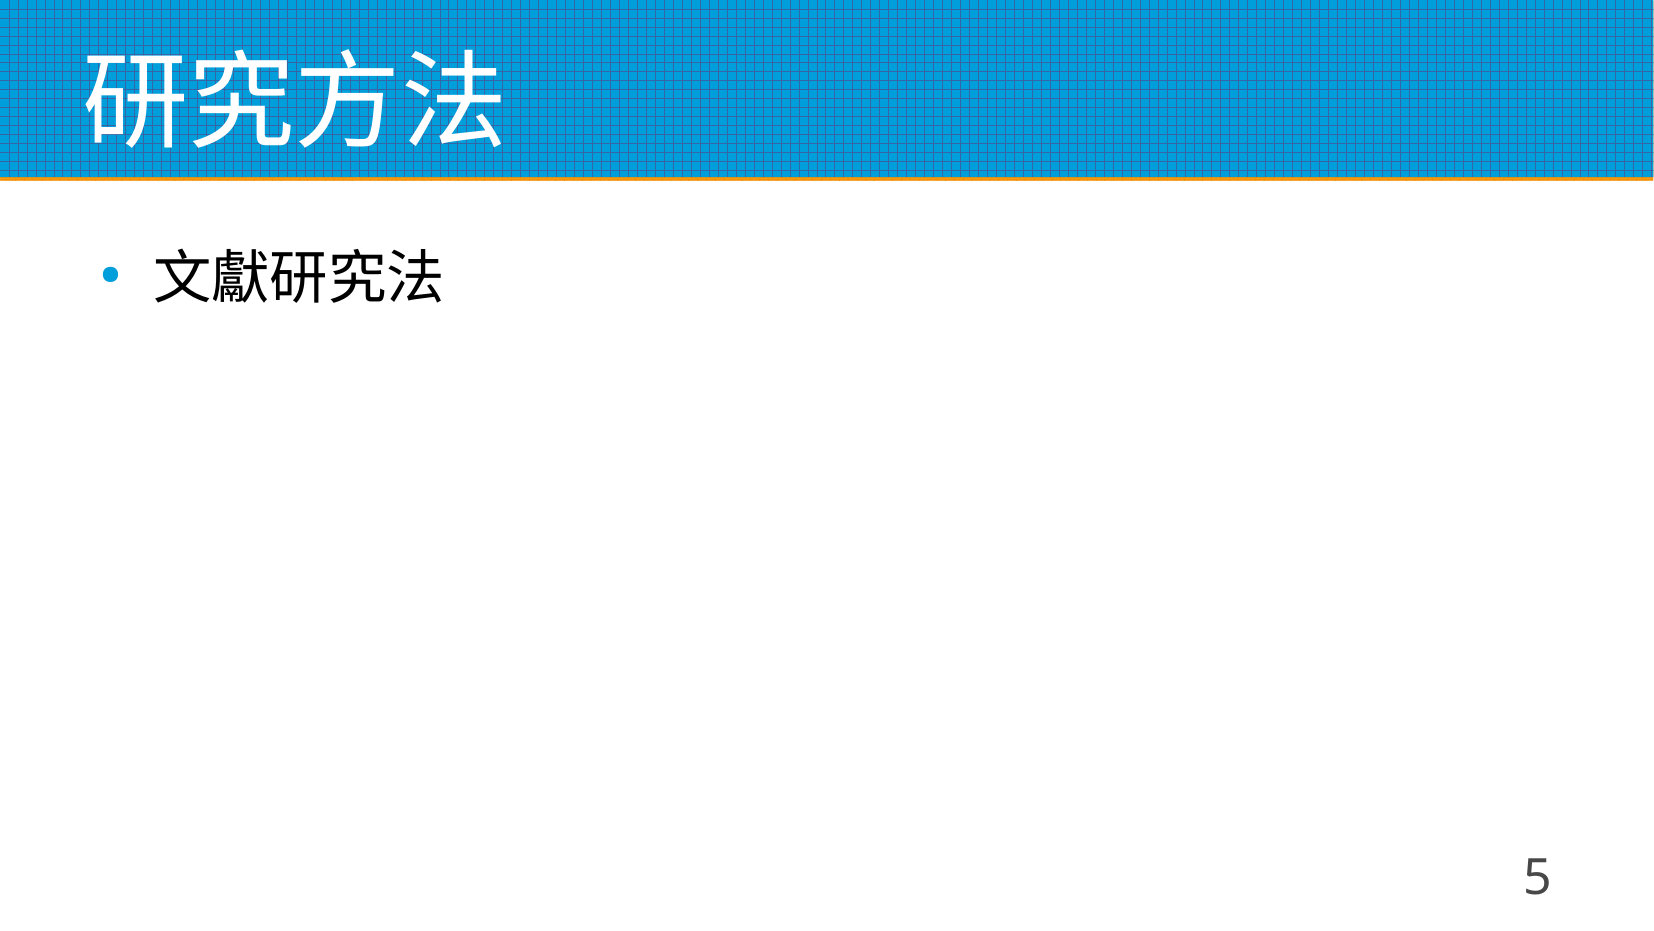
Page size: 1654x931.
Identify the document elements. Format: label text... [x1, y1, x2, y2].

list 文獻研究法 [82, 236, 1563, 811]
title 研究方法 [82, 14, 1571, 171]
